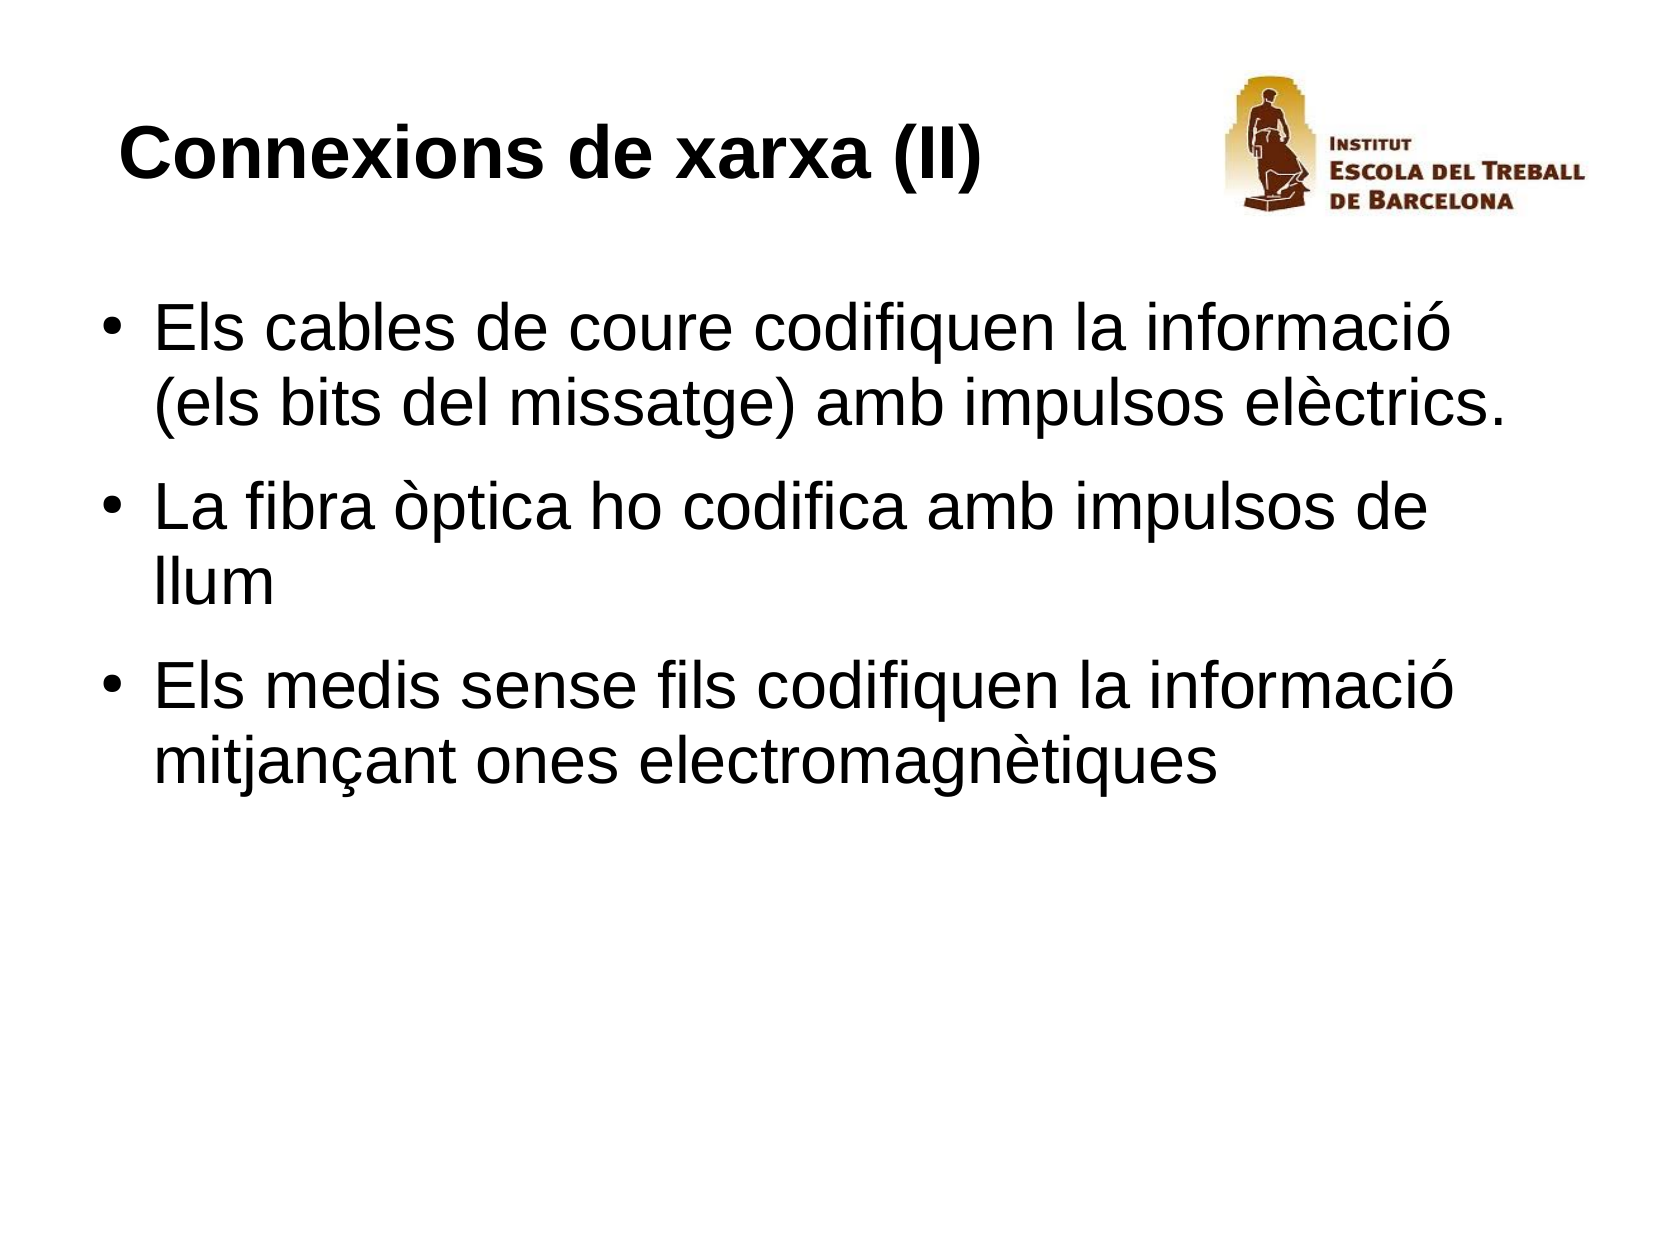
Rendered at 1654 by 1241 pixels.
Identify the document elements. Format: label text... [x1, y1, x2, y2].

list Els cables de coure codifiquen la informació (els bits del missatge) amb impulsos elèctrics. La fibra òptica ho codifica amb impulsos de llum Els medis sense fils codifiquen la informació mitjançant ones electromagnètiques [82, 290, 1571, 1241]
picture [1204, 70, 1595, 223]
title Connexions de xarxa (II) [82, 49, 1571, 257]
